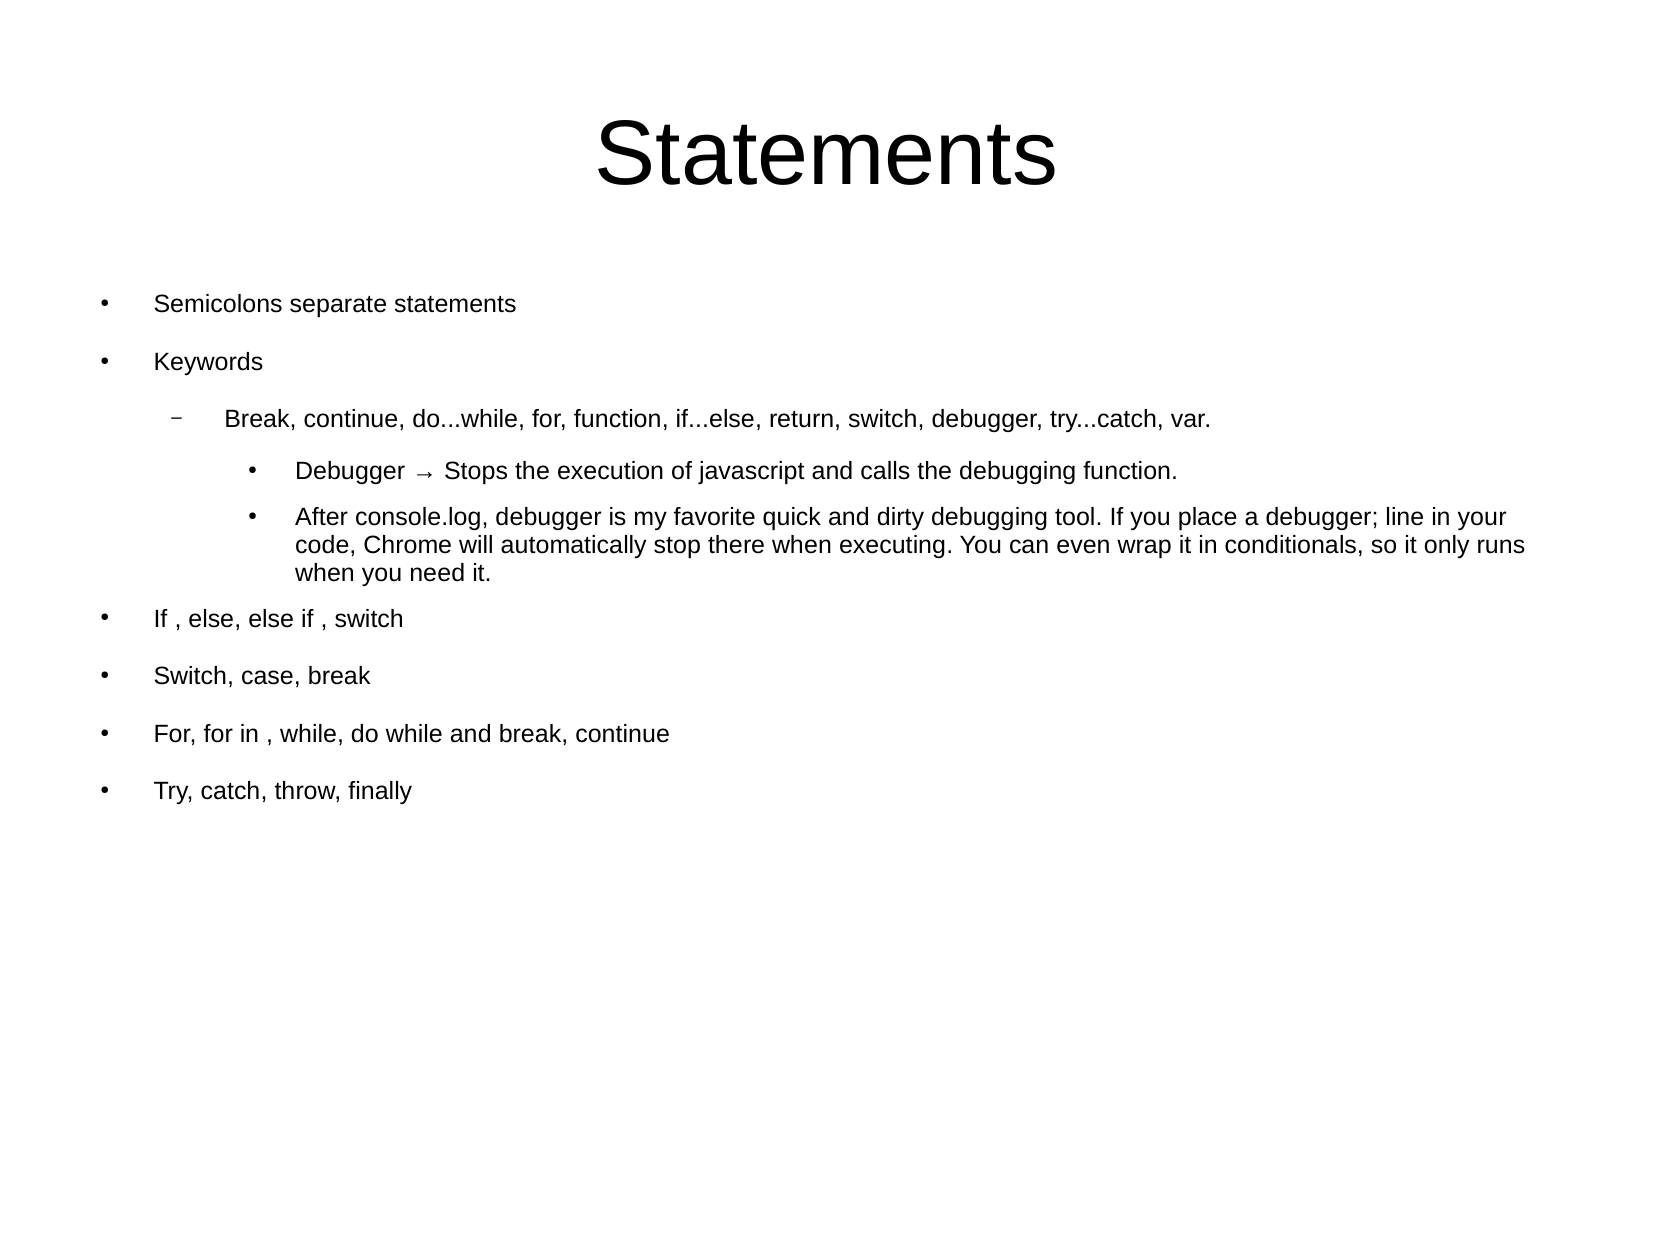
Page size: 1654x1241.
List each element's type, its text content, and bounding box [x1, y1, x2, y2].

list Semicolons separate statements Keywords Break, continue, do...while, for, function, if...else, return, switch, debugger, try...catch, var. Debugger → Stops the execution of javascript and calls the debugging function. After console.log, debugger is my favorite quick and dirty debugging tool. If you place a debugger; line in your code, Chrome will automatically stop there when executing. You can even wrap it in conditionals, so it only runs when you need it. If , else, else if , switch Switch, case, break For, for in , while, do while and break, continue Try, catch, throw, finally [82, 290, 1571, 1010]
title Statements [82, 49, 1571, 257]
